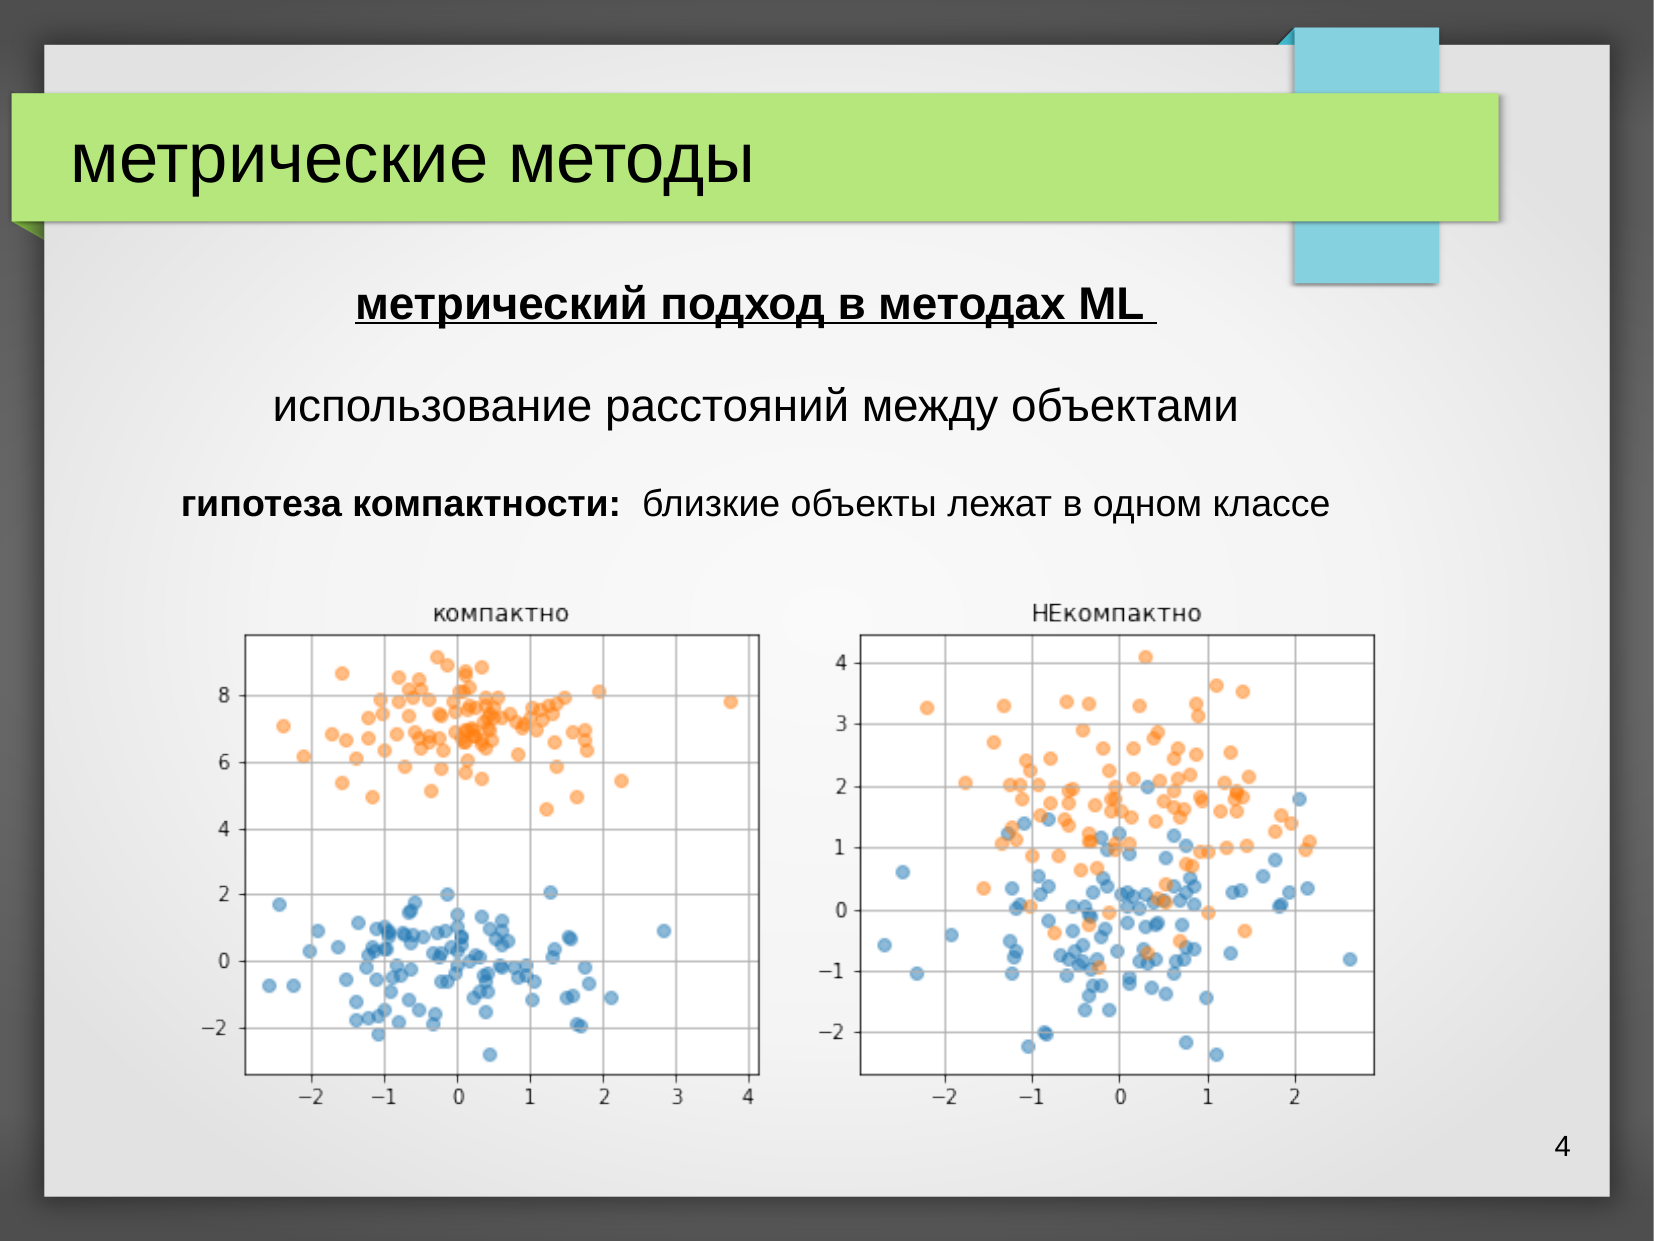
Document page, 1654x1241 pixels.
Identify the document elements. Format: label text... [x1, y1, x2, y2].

picture [0, 0, 1654, 1241]
subtitle метрический подход в методах ML использование расстояний между объектами гипотеза компактности: близкие объекты лежат в одном классе [129, 277, 1382, 567]
title метрические методы [70, 118, 1205, 199]
